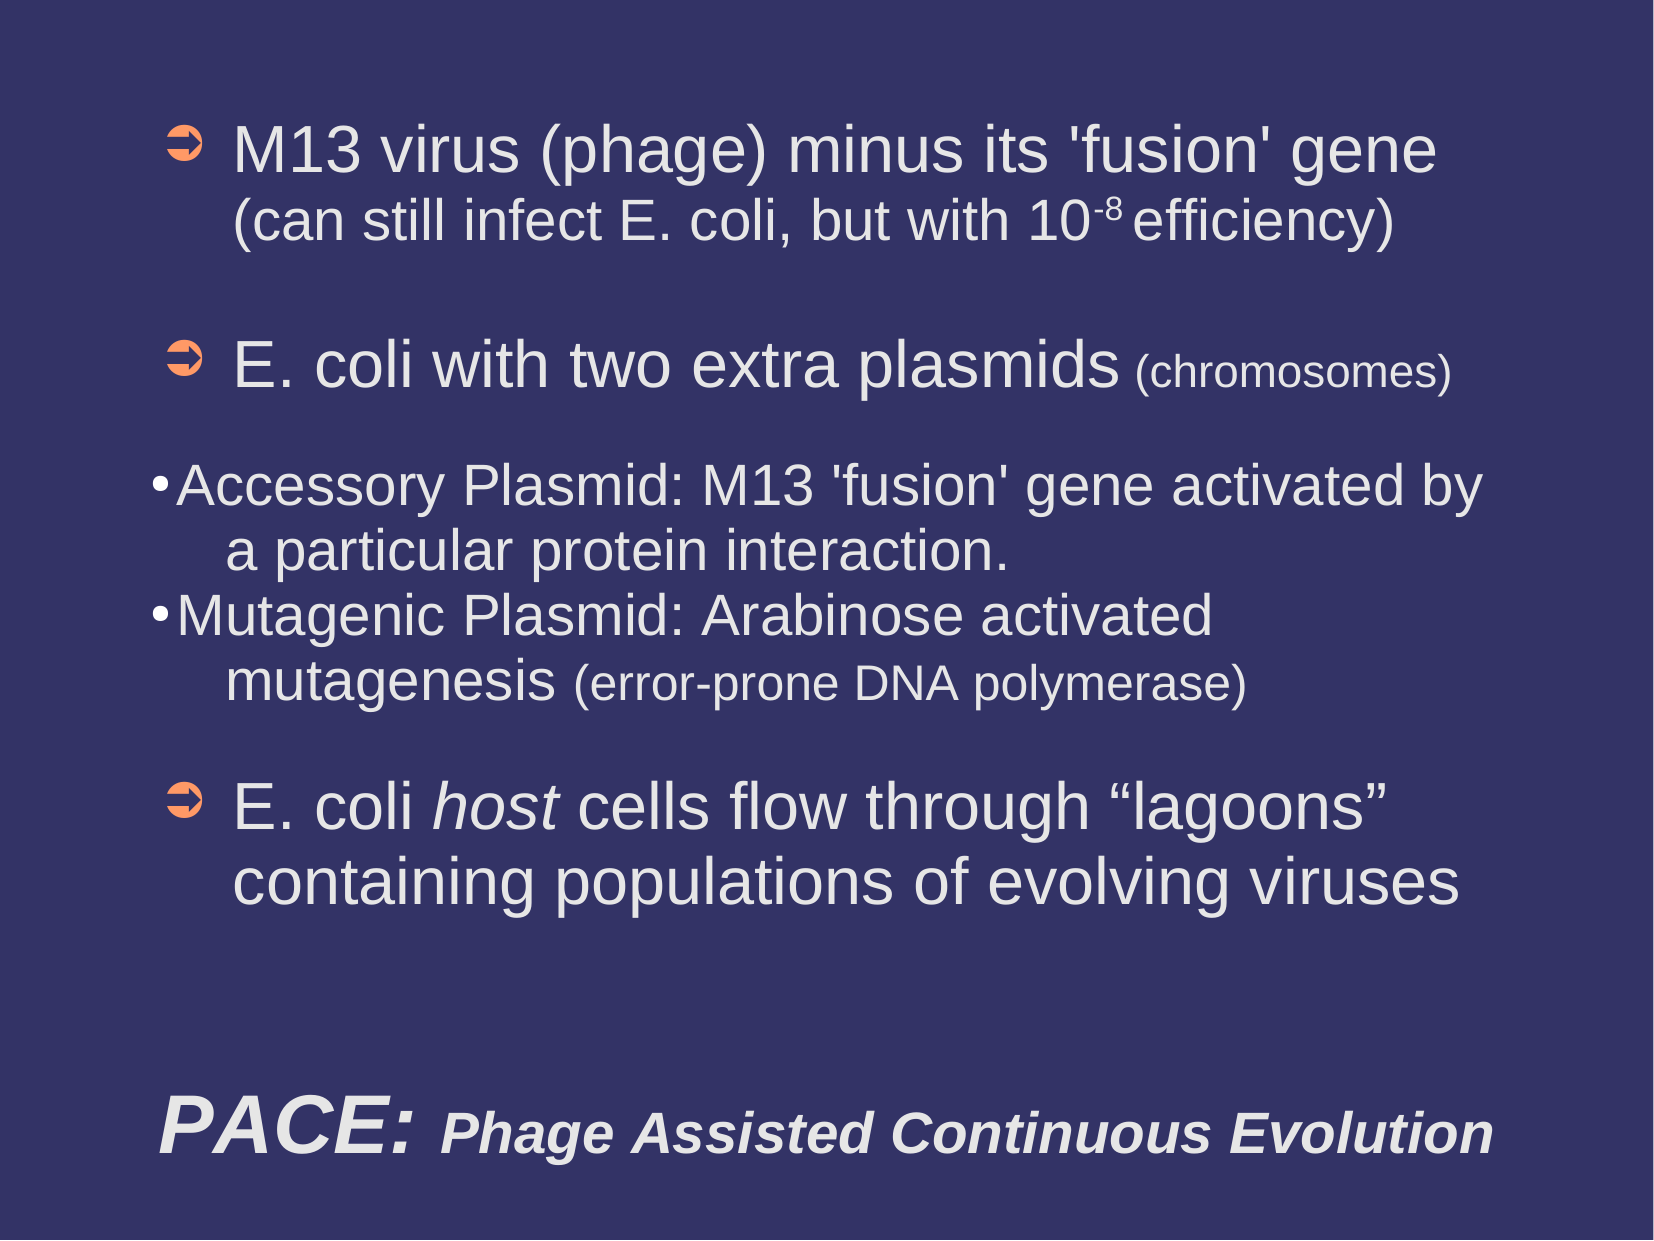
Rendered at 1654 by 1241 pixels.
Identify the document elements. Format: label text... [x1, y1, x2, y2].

list M13 virus (phage) minus its 'fusion' gene (can still infect E. coli, but with 10-8 efficiency) E. coli with two extra plasmids (chromosomes) Accessory Plasmid: M13 'fusion' gene activated by a particular protein interaction. Mutagenic Plasmid: Arabinose activated mutagenesis (error-prone DNA polymerase) E. coli host cells flow through “lagoons” containing populations of evolving viruses [150, 112, 1613, 968]
title PACE: Phage Assisted Continuous Evolution [82, 1021, 1571, 1229]
